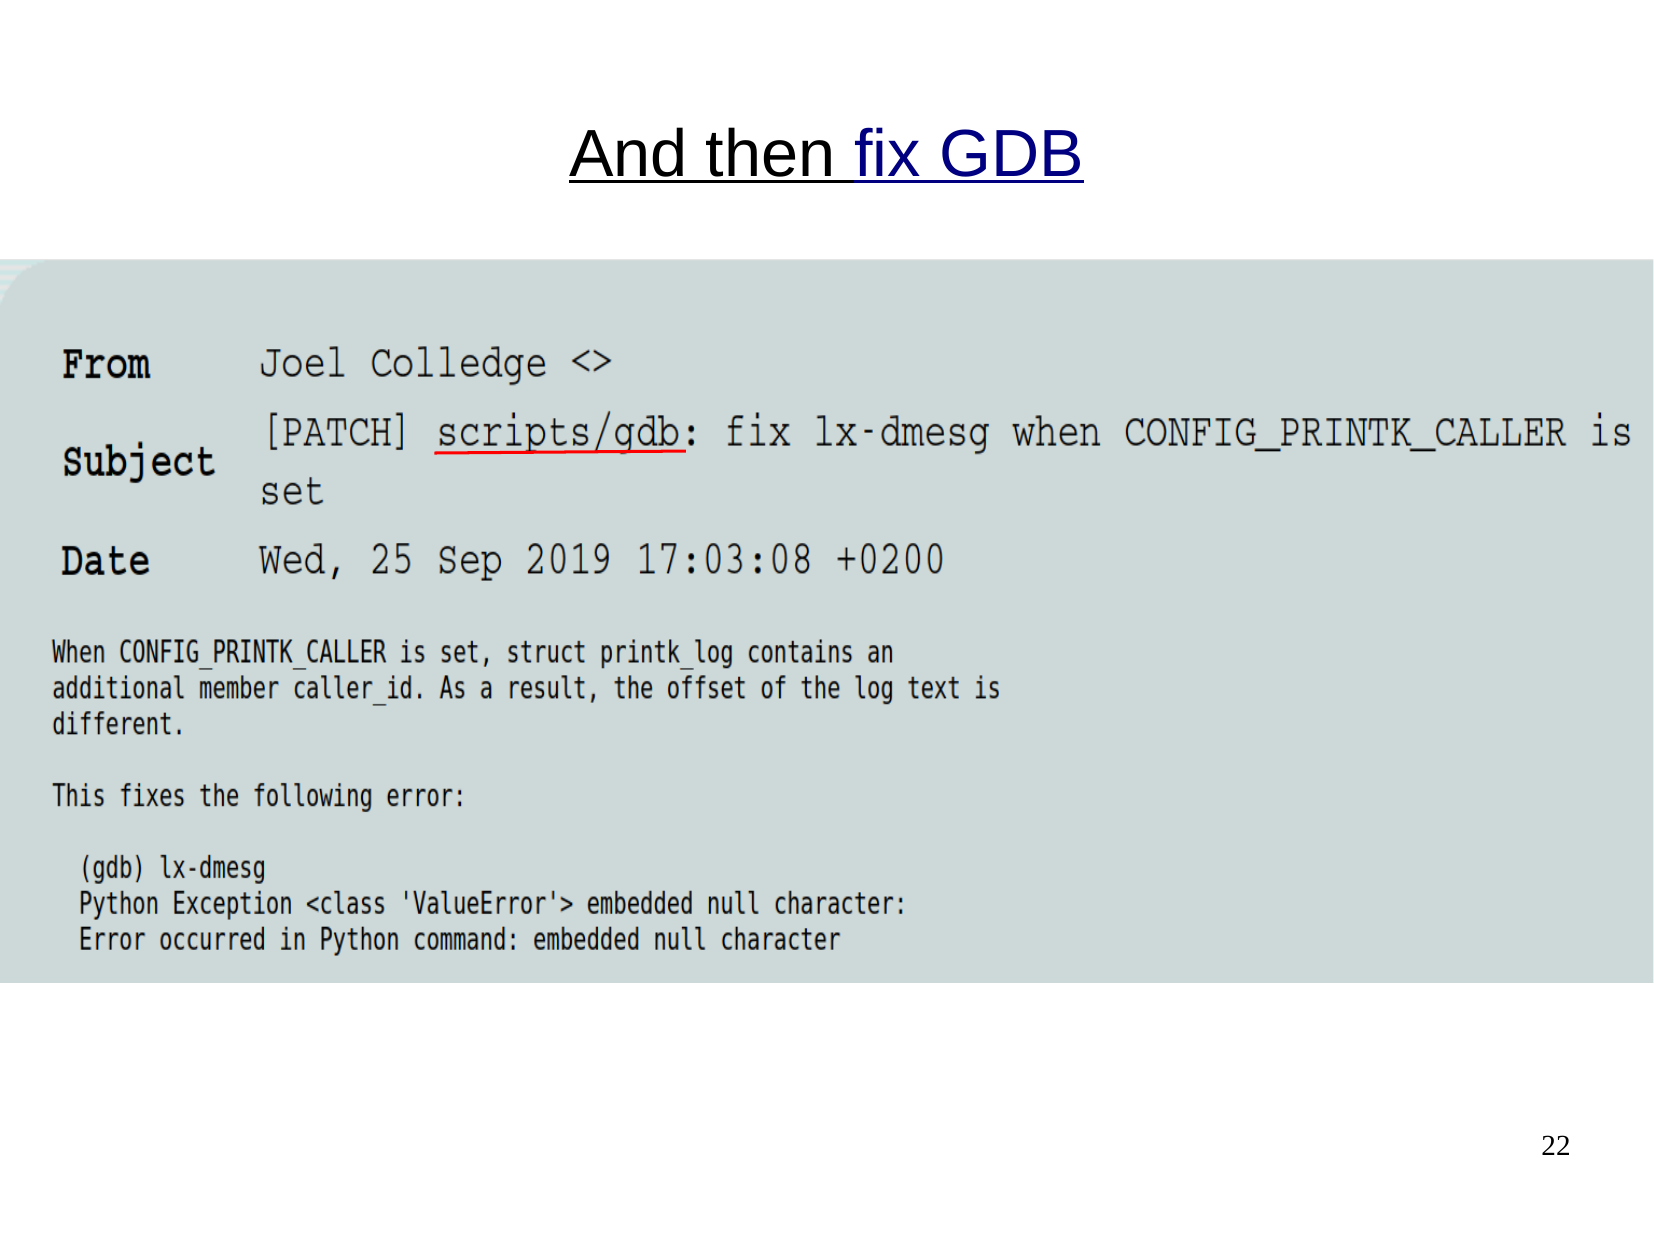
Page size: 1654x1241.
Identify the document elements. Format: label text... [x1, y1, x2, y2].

picture [0, 259, 1654, 983]
title And then fix GDB [82, 49, 1571, 257]
